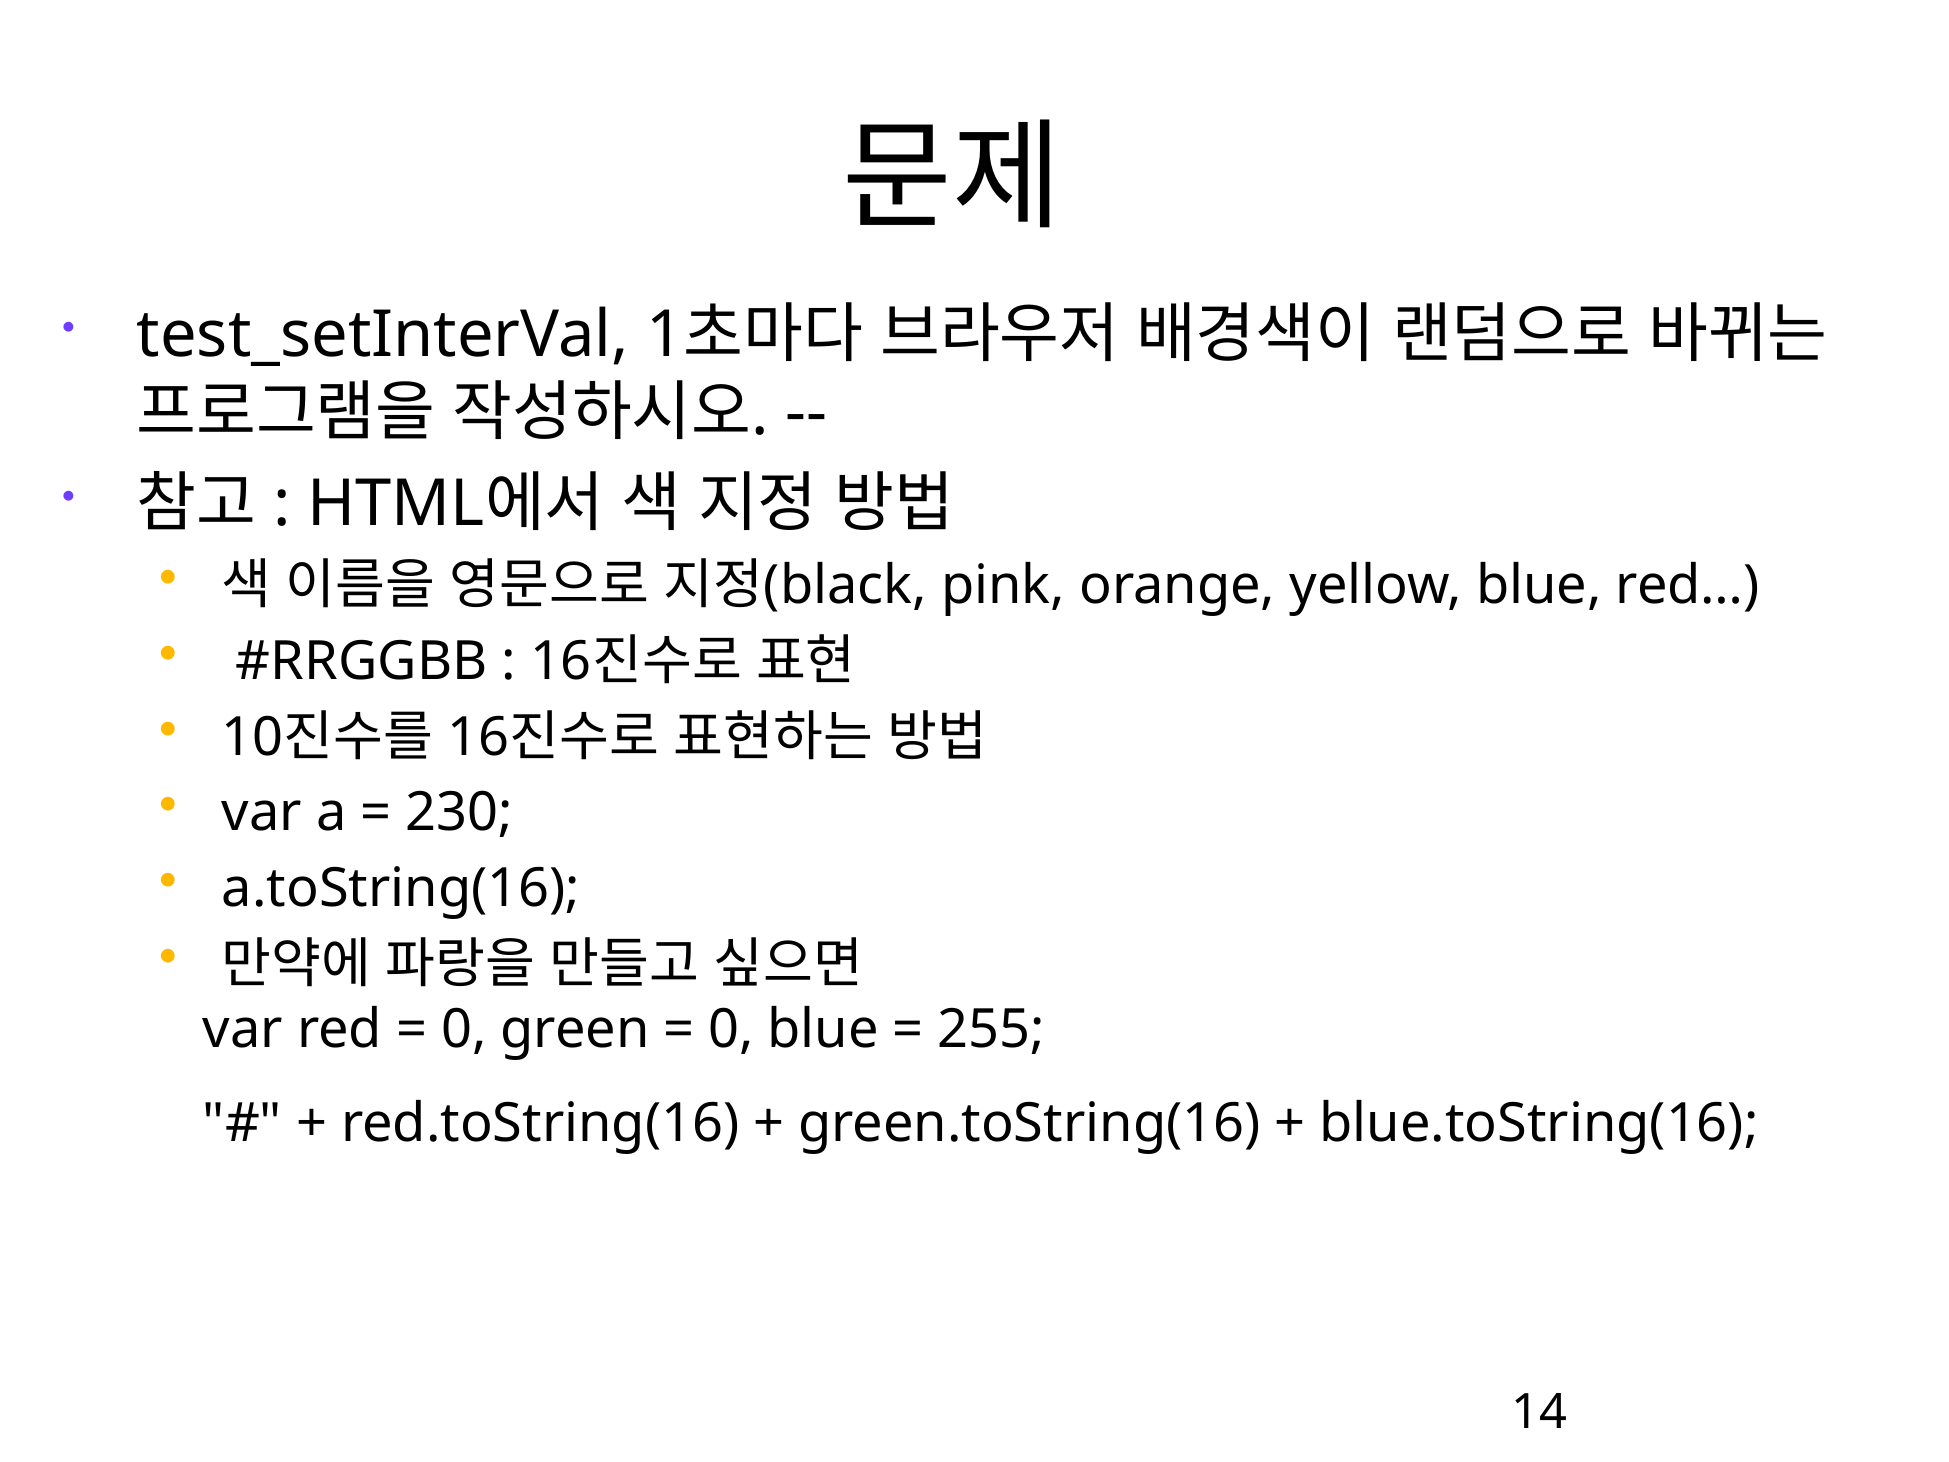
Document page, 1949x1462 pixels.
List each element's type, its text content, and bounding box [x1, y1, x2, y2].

slide_number <숫자> [1496, 1372, 1899, 1462]
title 문제 [156, 92, 1749, 255]
list test_setInterVal, 1초마다 브라우저 배경색이 랜덤으로 바뀌는 프로그램을 작성하시오. -- 참고 : HTML에서 색 지정 방법 색 이름을 영문으로 지정(black, pink, orange, yellow, blue, red…) #RRGGBB : 16진수로 표현 10진수를 16진수로 표현하는 방법 var a = 230; a.toString(16); 만약에 파랑을 만들고 싶으면 var red = 0, green = 0, blue = 255; "#" + red.toString(16) + green.toString(16) + blue.toString(16); [48, 284, 1897, 1343]
